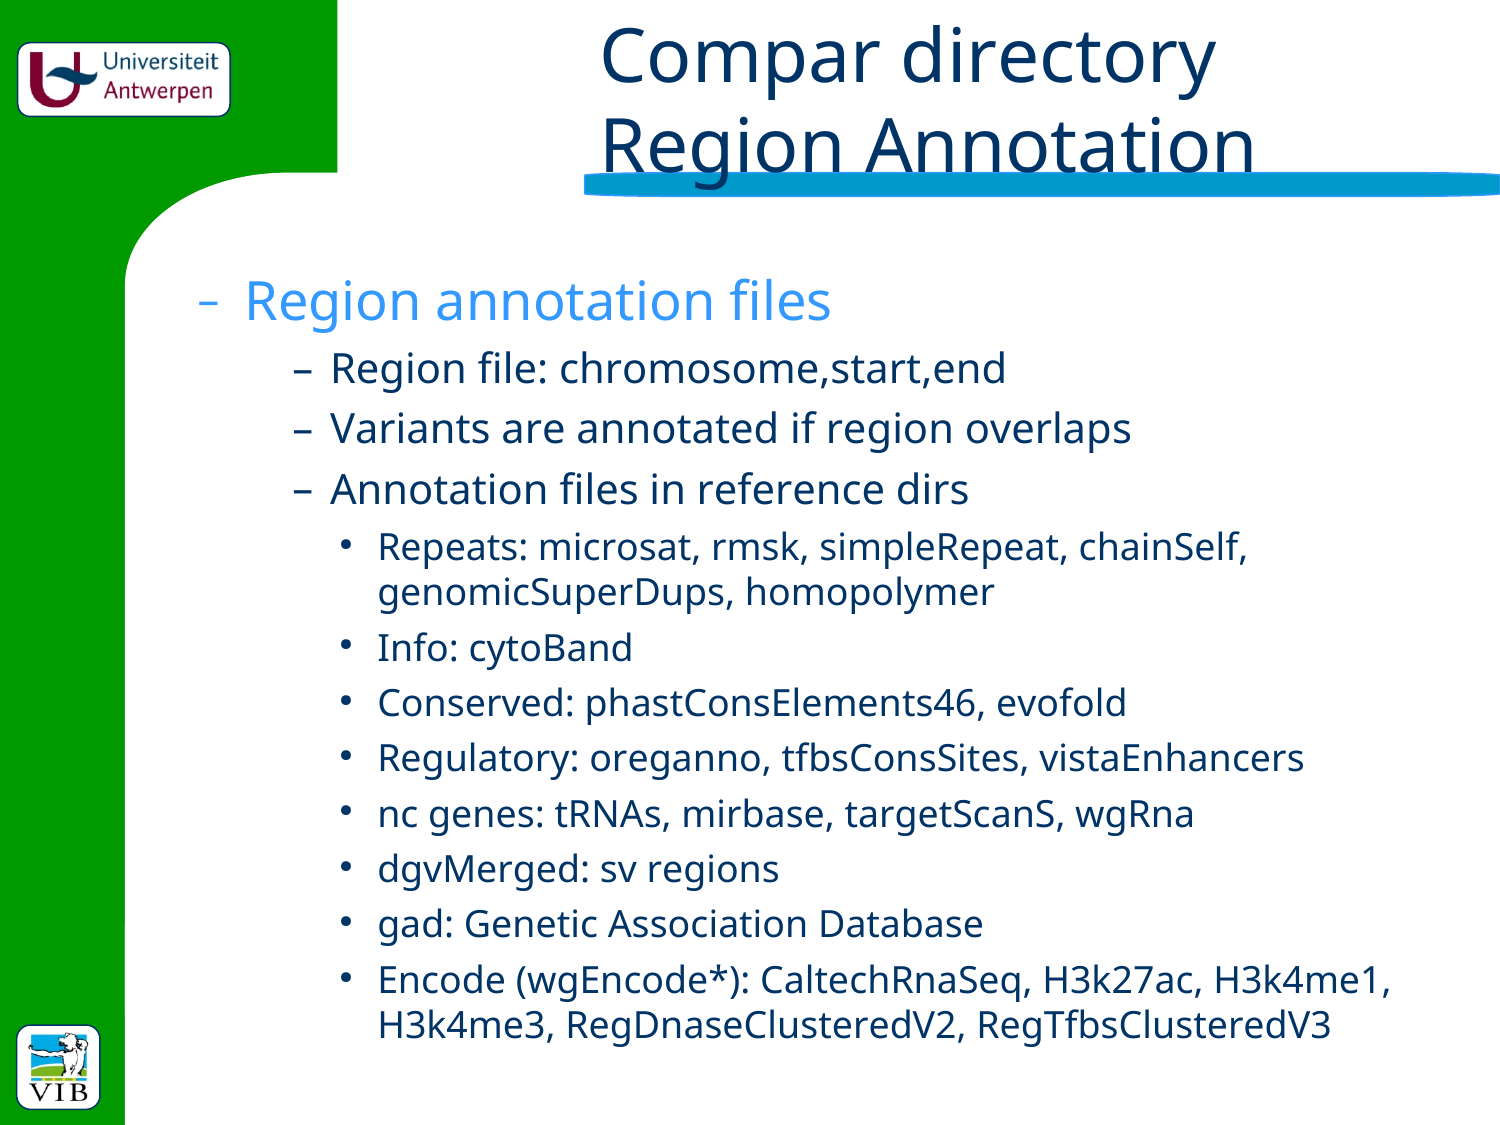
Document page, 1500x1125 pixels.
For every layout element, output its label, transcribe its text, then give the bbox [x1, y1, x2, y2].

list Region annotation files Region file: chromosome,start,end Variants are annotated if region overlaps Annotation files in reference dirs Repeats: microsat, rmsk, simpleRepeat, chainSelf, genomicSuperDups, homopolymer Info: cytoBand Conserved: phastConsElements46, evofold Regulatory: oreganno, tfbsConsSites, vistaEnhancers nc genes: tRNAs, mirbase, targetScanS, wgRna dgvMerged: sv regions gad: Genetic Association Database Encode (wgEncode*): CaltechRnaSeq, H3k27ac, H3k4me1, H3k4me3, RegDnaseClusteredV2, RegTfbsClusteredV3 [159, 258, 1465, 1099]
picture [25, 47, 223, 112]
picture [25, 1029, 91, 1107]
title Compar directory Region Annotation [584, 0, 1500, 195]
